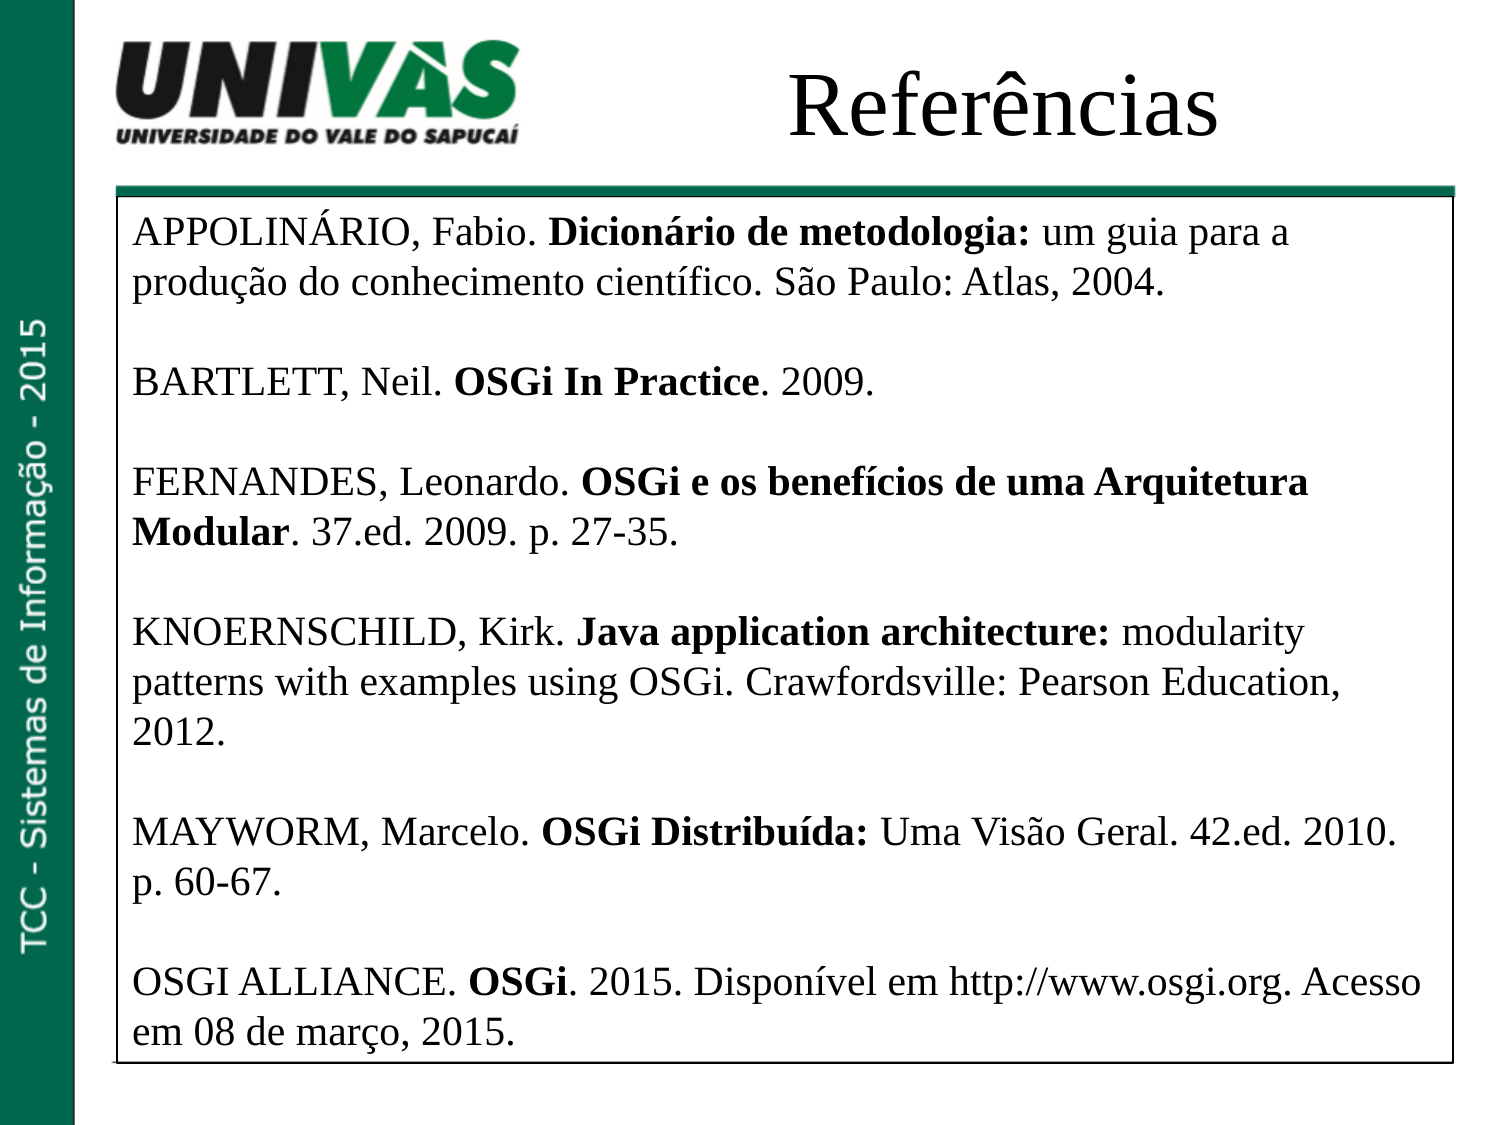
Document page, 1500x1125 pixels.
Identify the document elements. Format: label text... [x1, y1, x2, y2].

text_box APPOLINÁRIO, Fabio. Dicionário de metodologia: um guia para a produção do conhecimento científico. São Paulo: Atlas, 2004. BARTLETT, Neil. OSGi In Practice. 2009. FERNANDES, Leonardo. OSGi e os benefícios de uma Arquitetura Modular. 37.ed. 2009. p. 27-35. KNOERNSCHILD, Kirk. Java application architecture: modularity patterns with examples using OSGi. Crawfordsville: Pearson Education, 2012. MAYWORM, Marcelo. OSGi Distribuída: Uma Visão Geral. 42.ed. 2010. p. 60-67. OSGI ALLIANCE. OSGi. 2015. Disponível em http://www.osgi.org. Acesso em 08 de março, 2015. [117, 196, 1453, 1063]
picture [0, 0, 1500, 1125]
title Referências [555, 23, 1454, 174]
